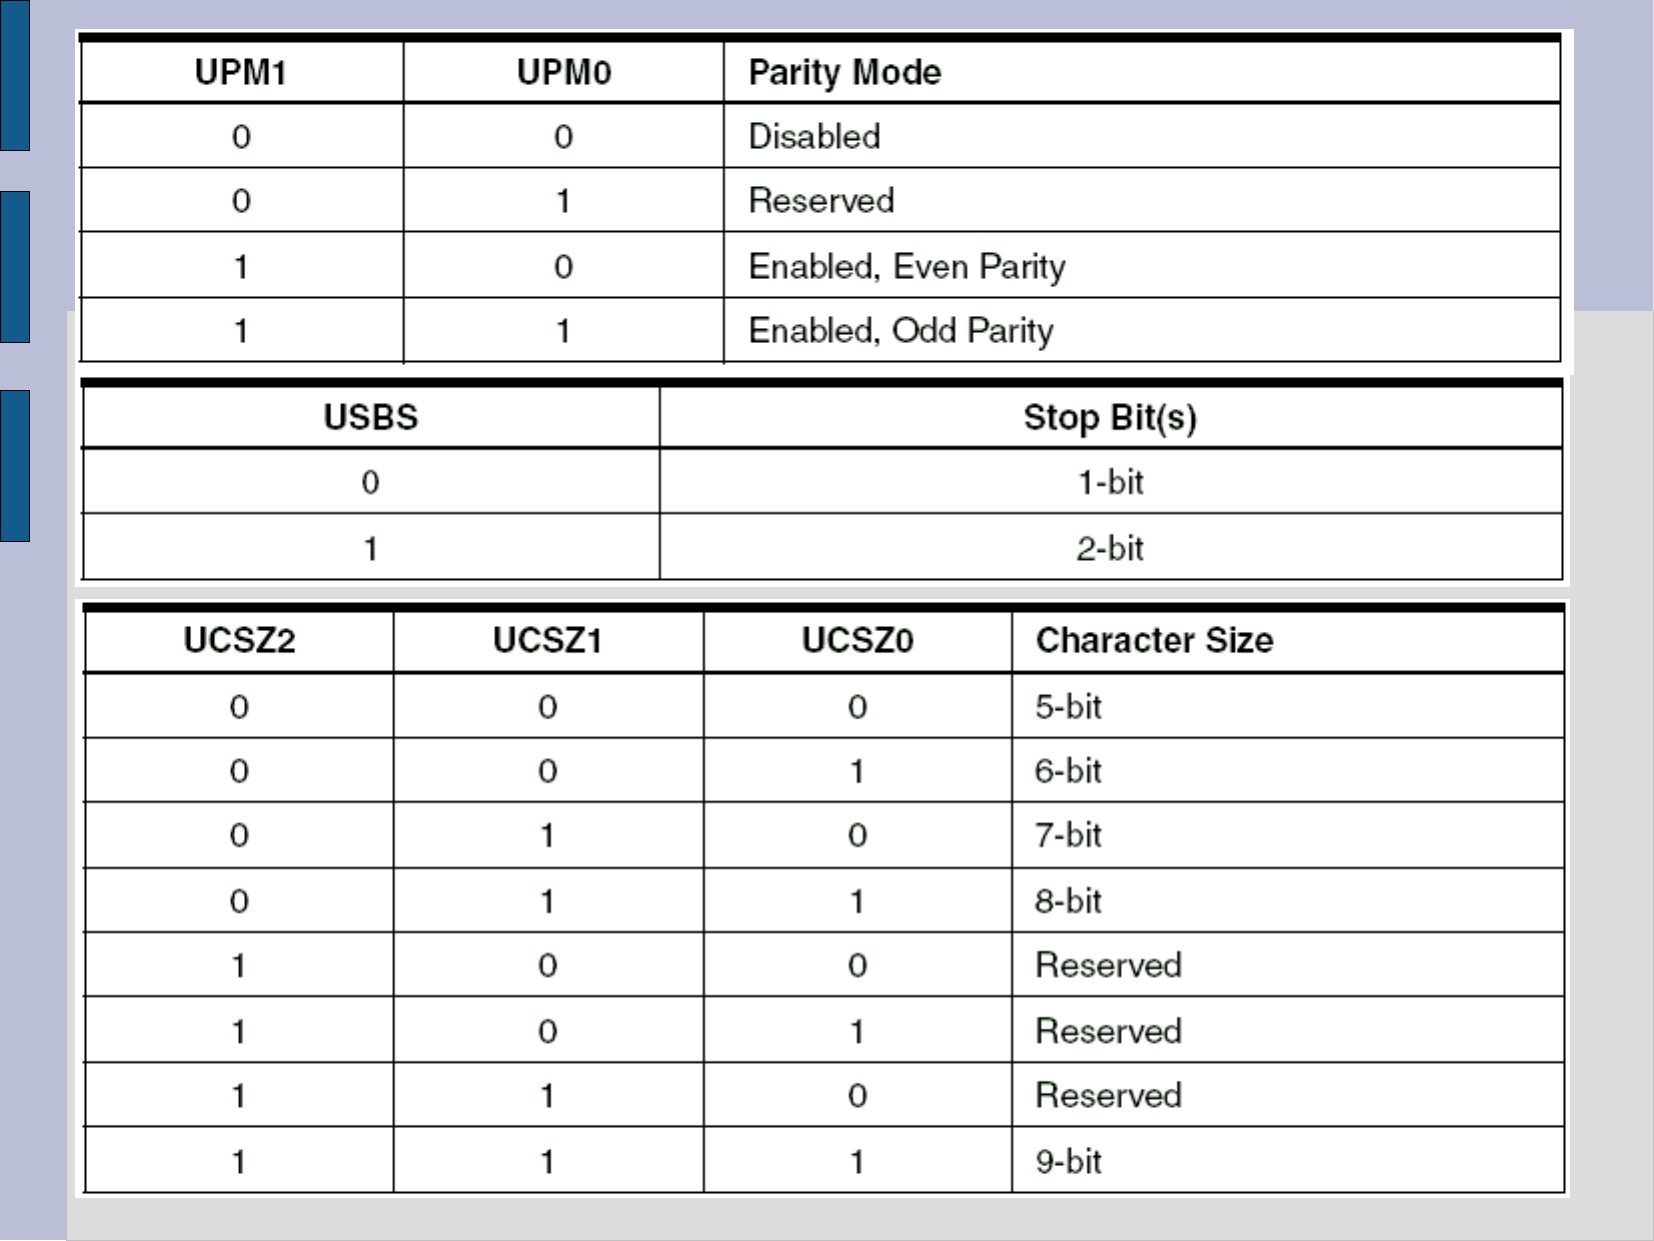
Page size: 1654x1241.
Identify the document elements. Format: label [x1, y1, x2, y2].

picture [75, 29, 1574, 587]
picture [75, 599, 1570, 1198]
